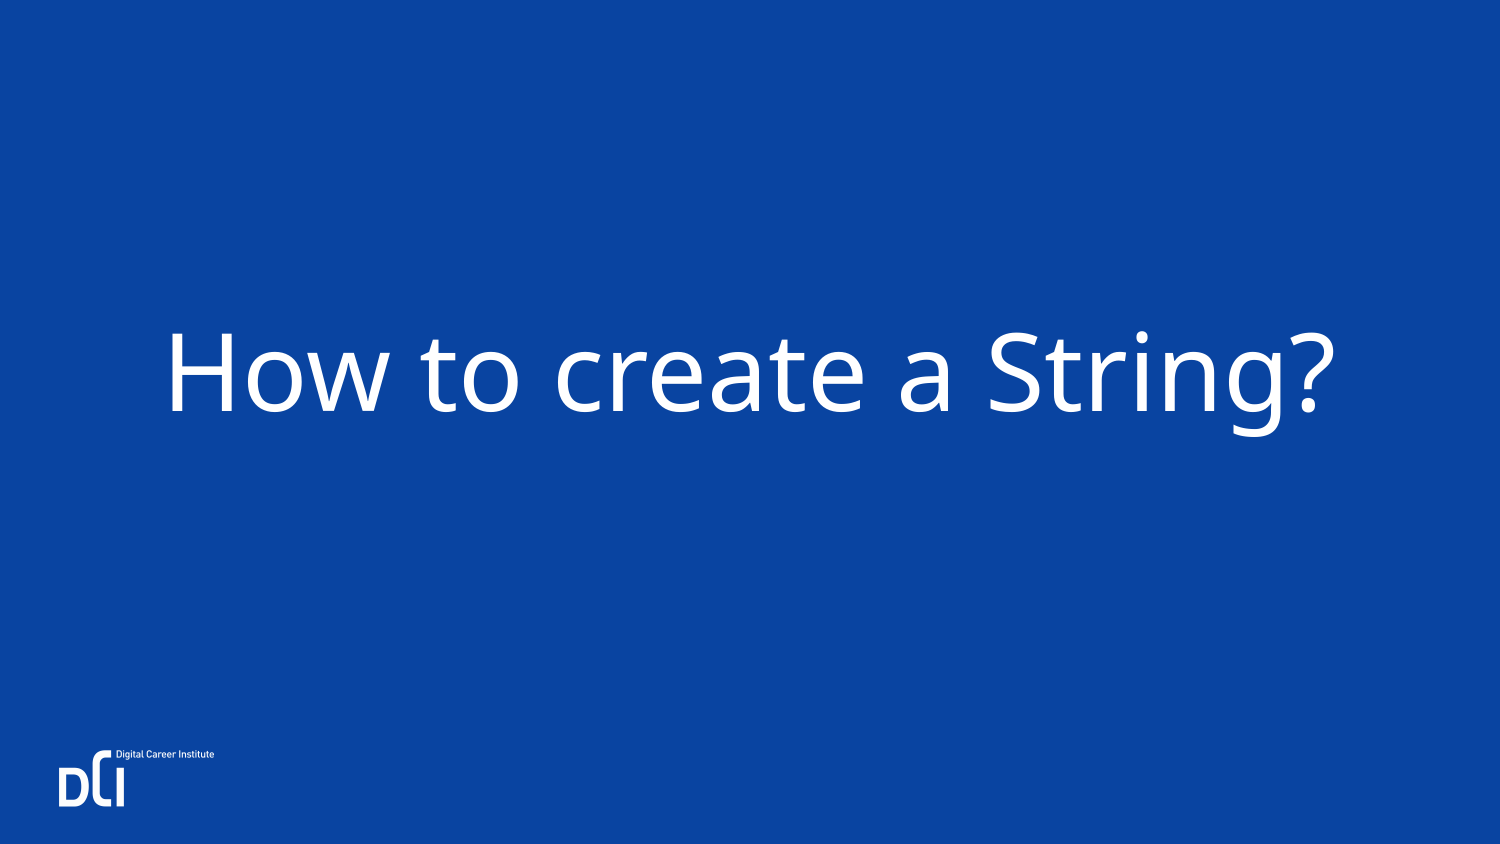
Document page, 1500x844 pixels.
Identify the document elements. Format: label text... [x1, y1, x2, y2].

picture [49, 737, 220, 817]
list How to create a String? [51, 288, 1449, 496]
